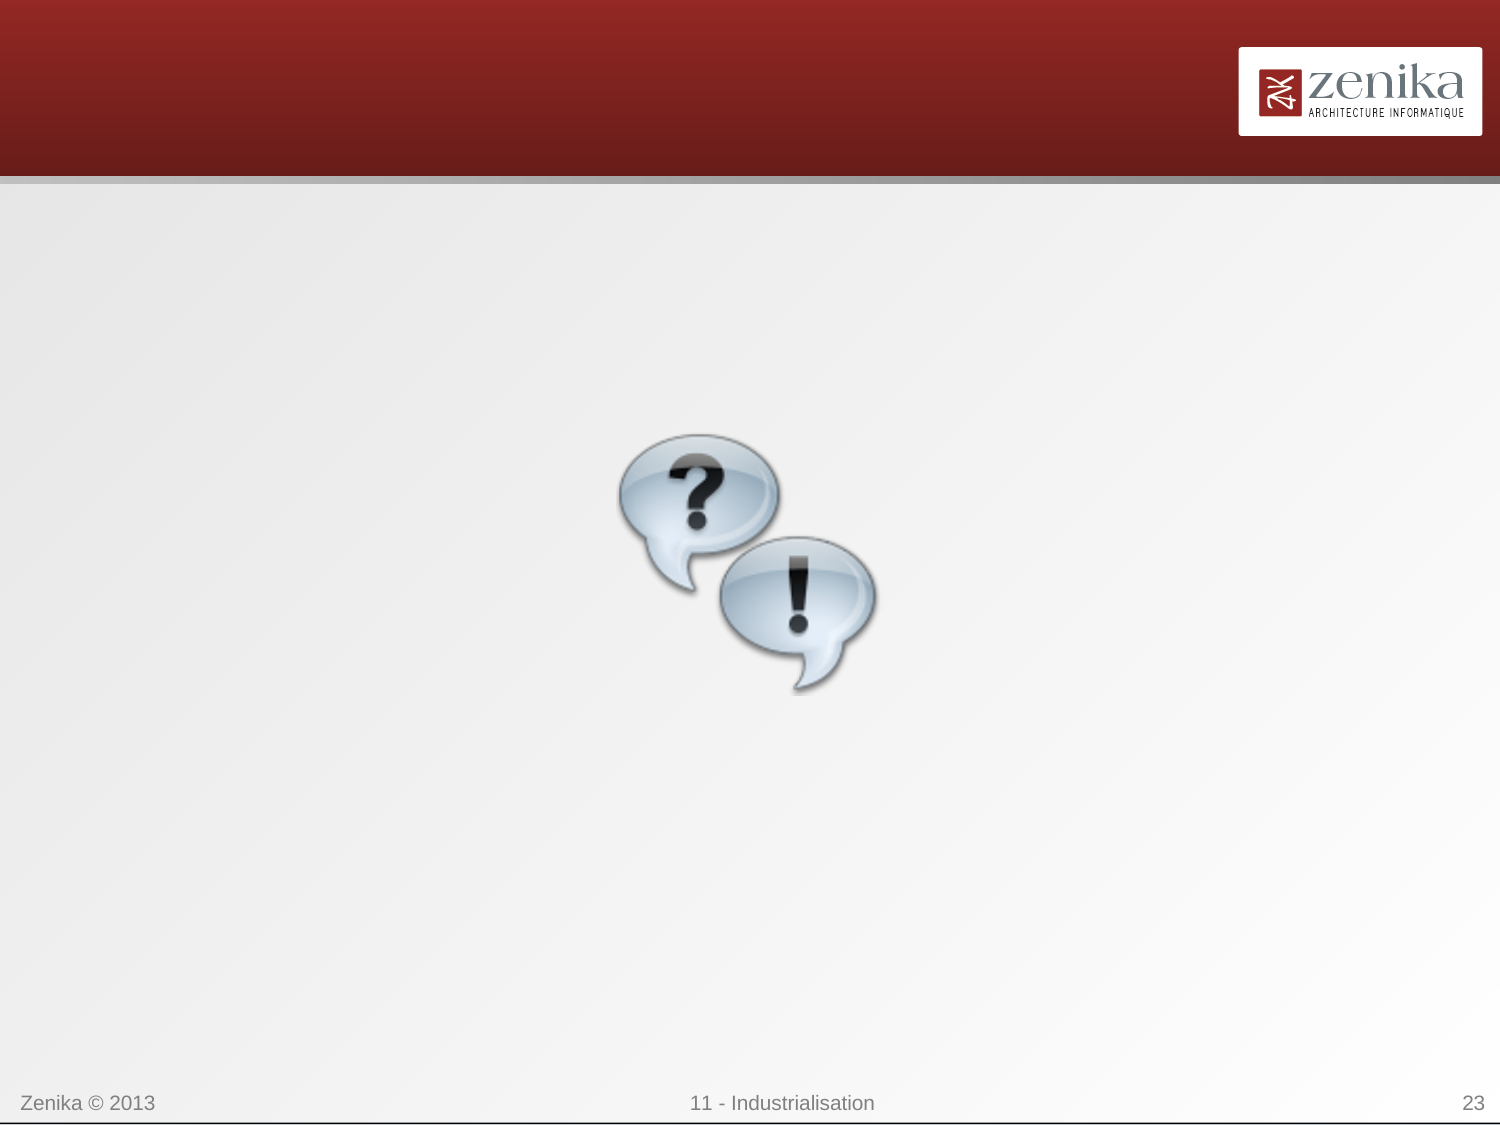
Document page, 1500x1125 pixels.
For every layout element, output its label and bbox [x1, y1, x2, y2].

picture [1257, 58, 1464, 125]
picture [616, 429, 884, 696]
